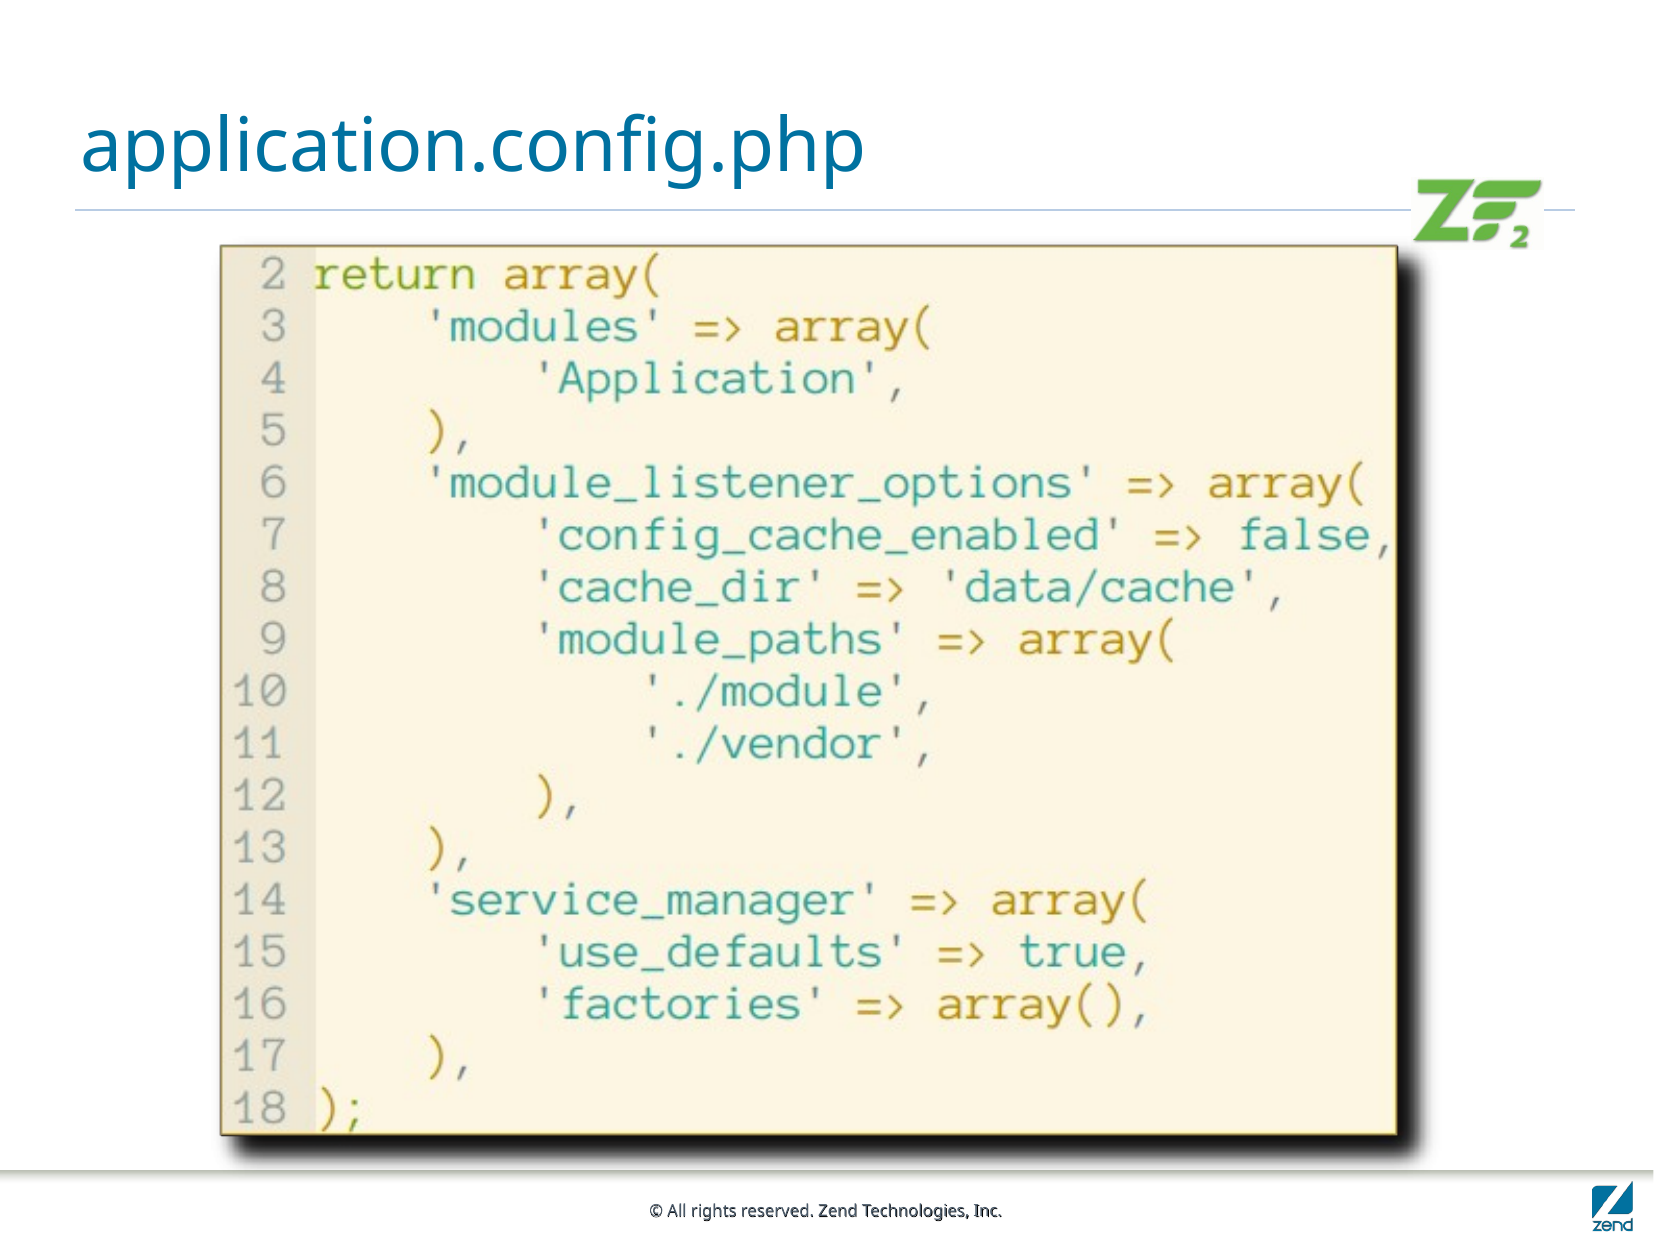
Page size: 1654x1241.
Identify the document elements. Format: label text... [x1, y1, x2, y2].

title application.config.php [80, 94, 1569, 194]
picture [0, 177, 1654, 1232]
